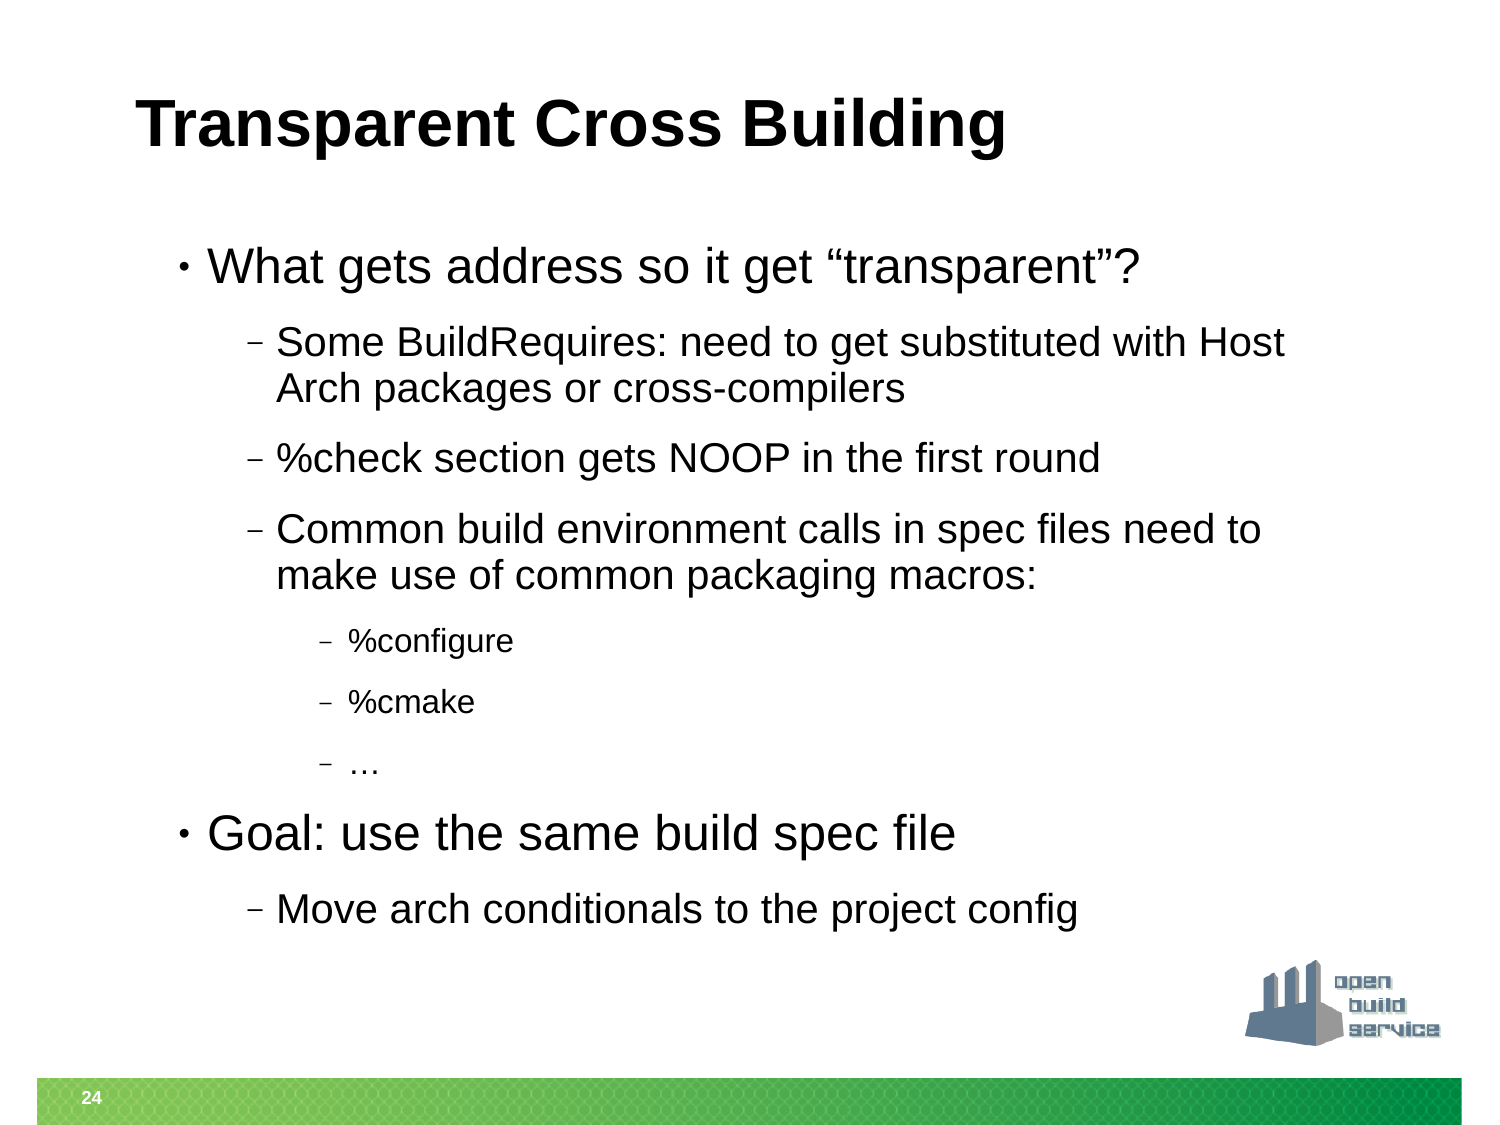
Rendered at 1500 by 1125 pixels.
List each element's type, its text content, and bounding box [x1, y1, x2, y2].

picture [37, 1078, 1462, 1125]
list What gets address so it get “transparent”? Some BuildRequires: need to get substituted with Host Arch packages or cross-compilers %check section gets NOOP in the first round Common build environment calls in spec files need to make use of common packaging macros: %configure %cmake … Goal: use the same build spec file Move arch conditionals to the project config [135, 238, 1372, 982]
title Transparent Cross Building [135, 41, 1372, 204]
picture [1245, 960, 1441, 1046]
